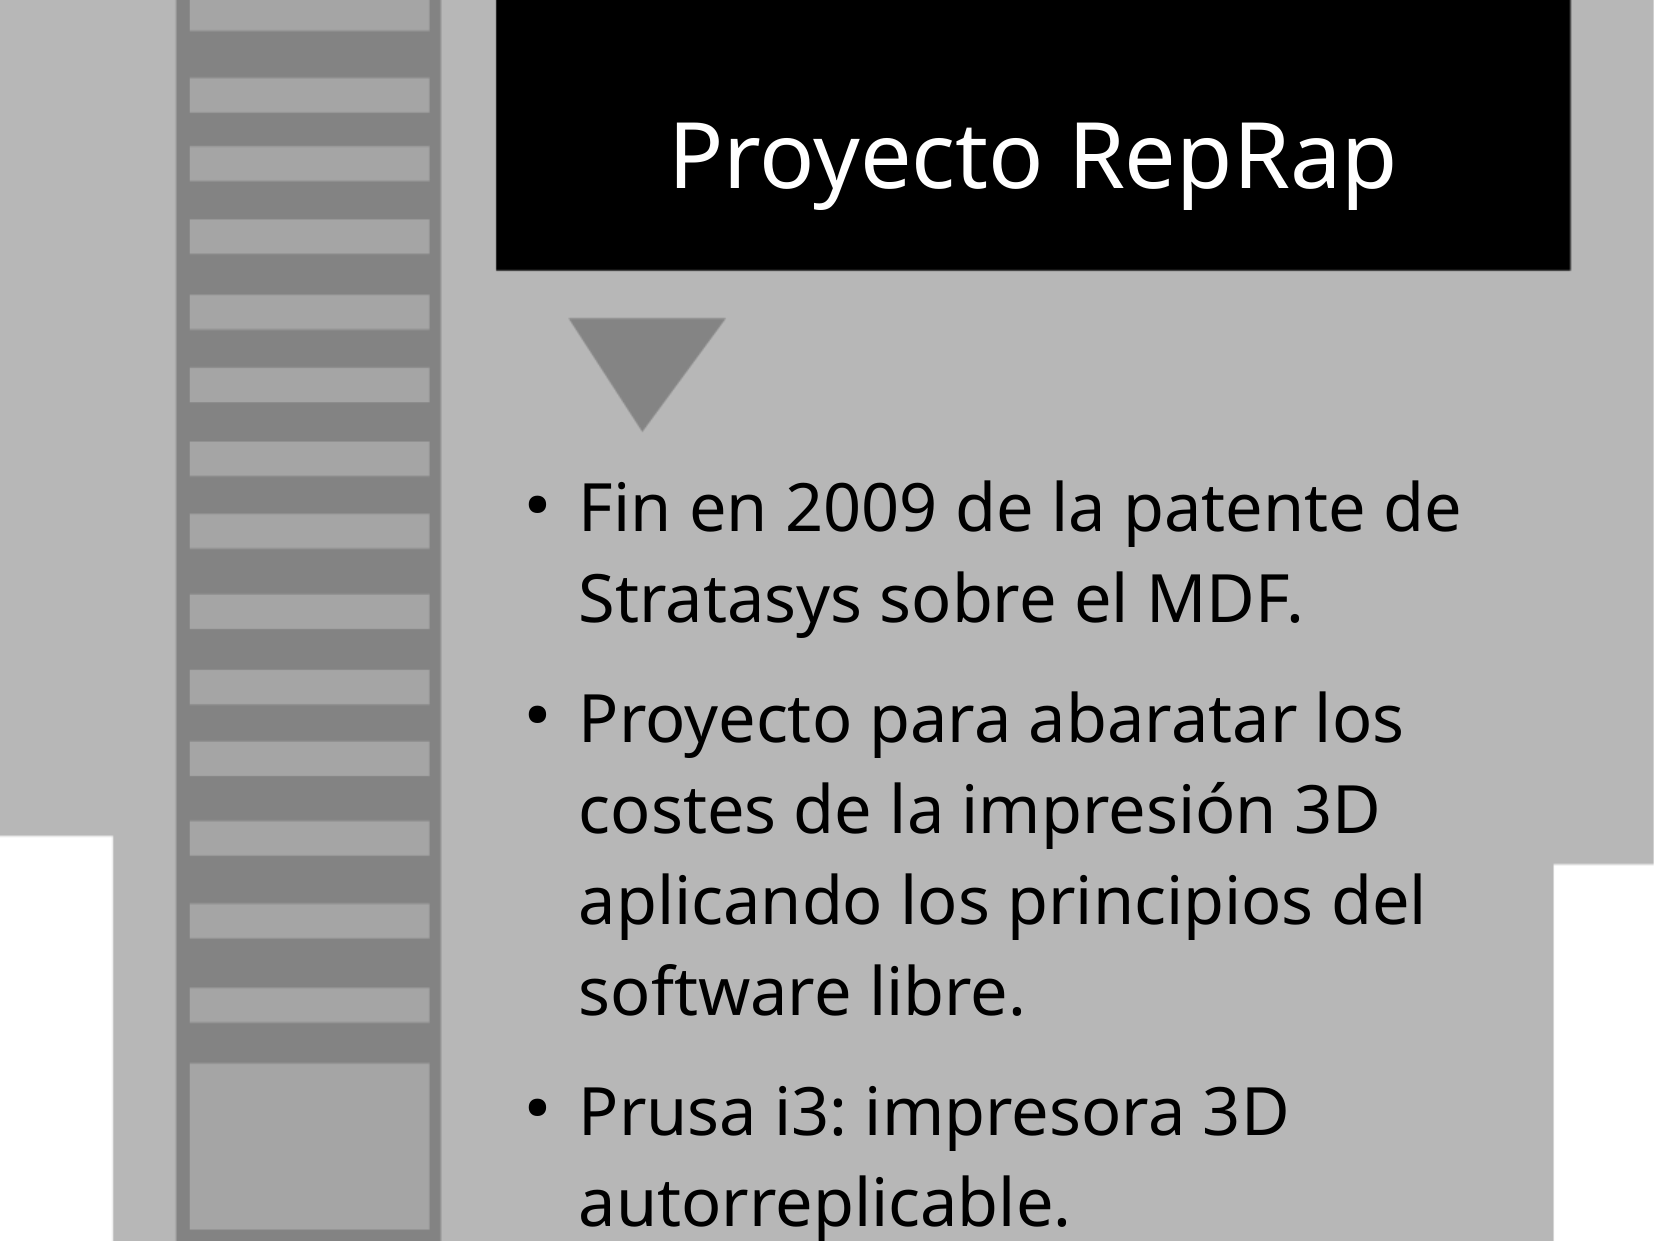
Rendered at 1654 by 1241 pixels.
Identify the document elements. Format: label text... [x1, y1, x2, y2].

title Proyecto RepRap [496, 42, 1571, 264]
picture [0, 0, 1654, 1241]
list Fin en 2009 de la patente de Stratasys sobre el MDF. Proyecto para abaratar los costes de la impresión 3D aplicando los principios del software libre. Prusa i3: impresora 3D autorreplicable. [507, 460, 1571, 1241]
